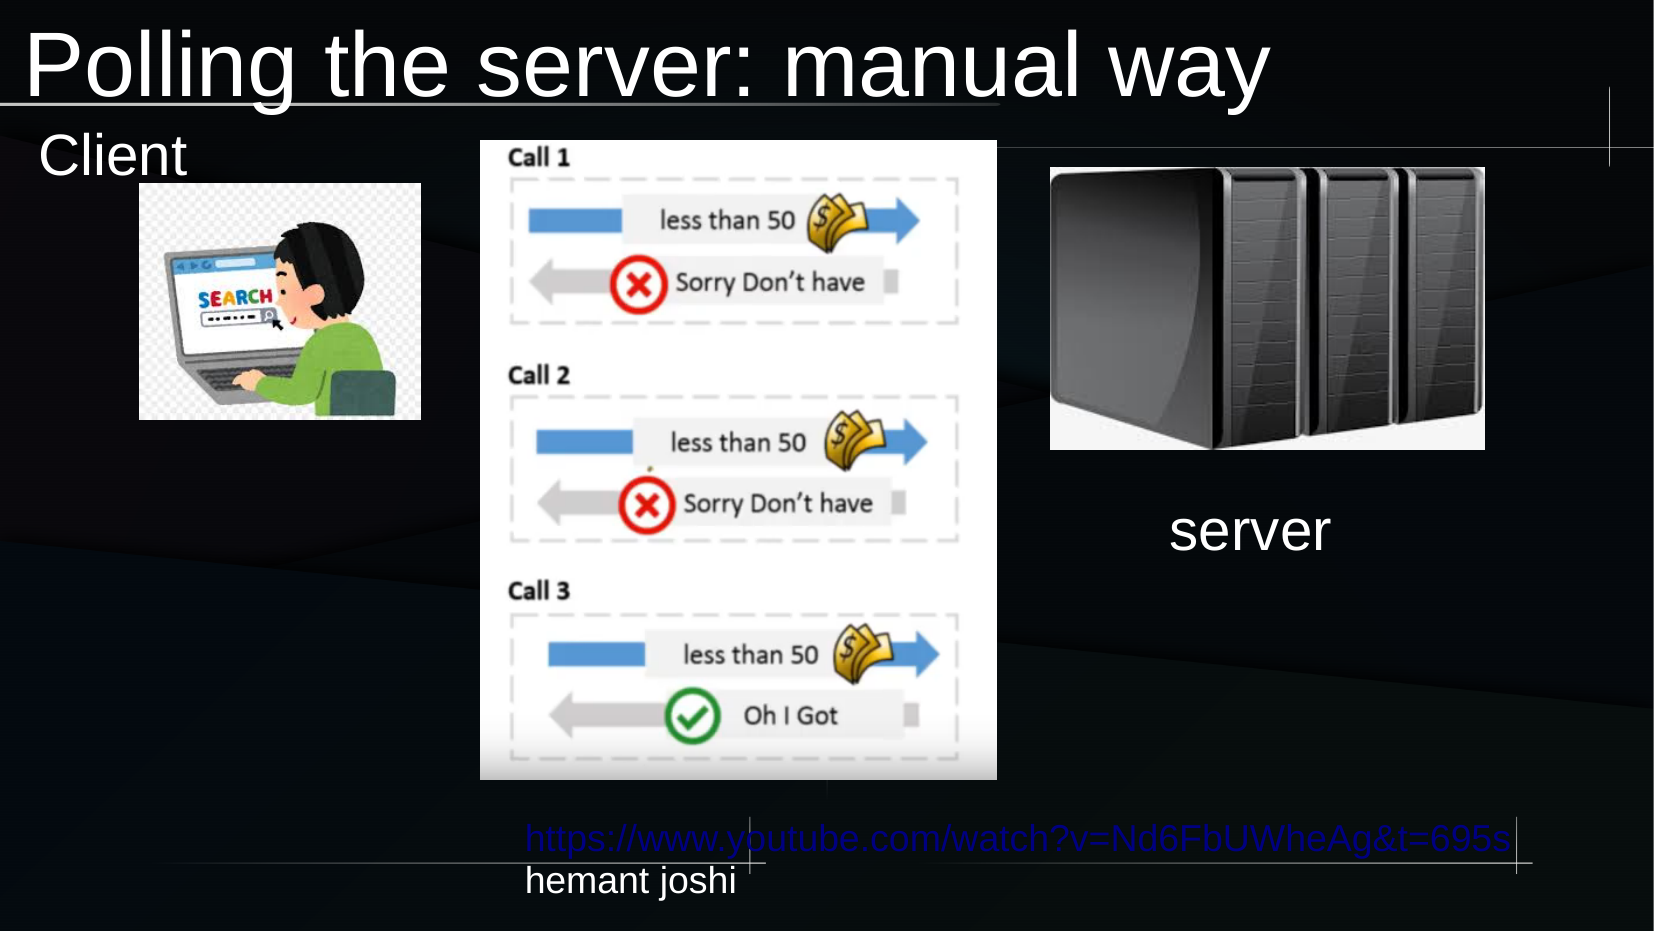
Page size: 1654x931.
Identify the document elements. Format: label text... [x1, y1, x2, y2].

text_box Client [23, 115, 219, 196]
picture [0, 0, 1654, 931]
title Polling the server: manual way [23, 11, 1589, 119]
text_box https://www.youtube.com/watch?v=Nd6FbUWheAg&t=695s hemant joshi [510, 810, 1654, 909]
text_box server [1155, 490, 1351, 571]
